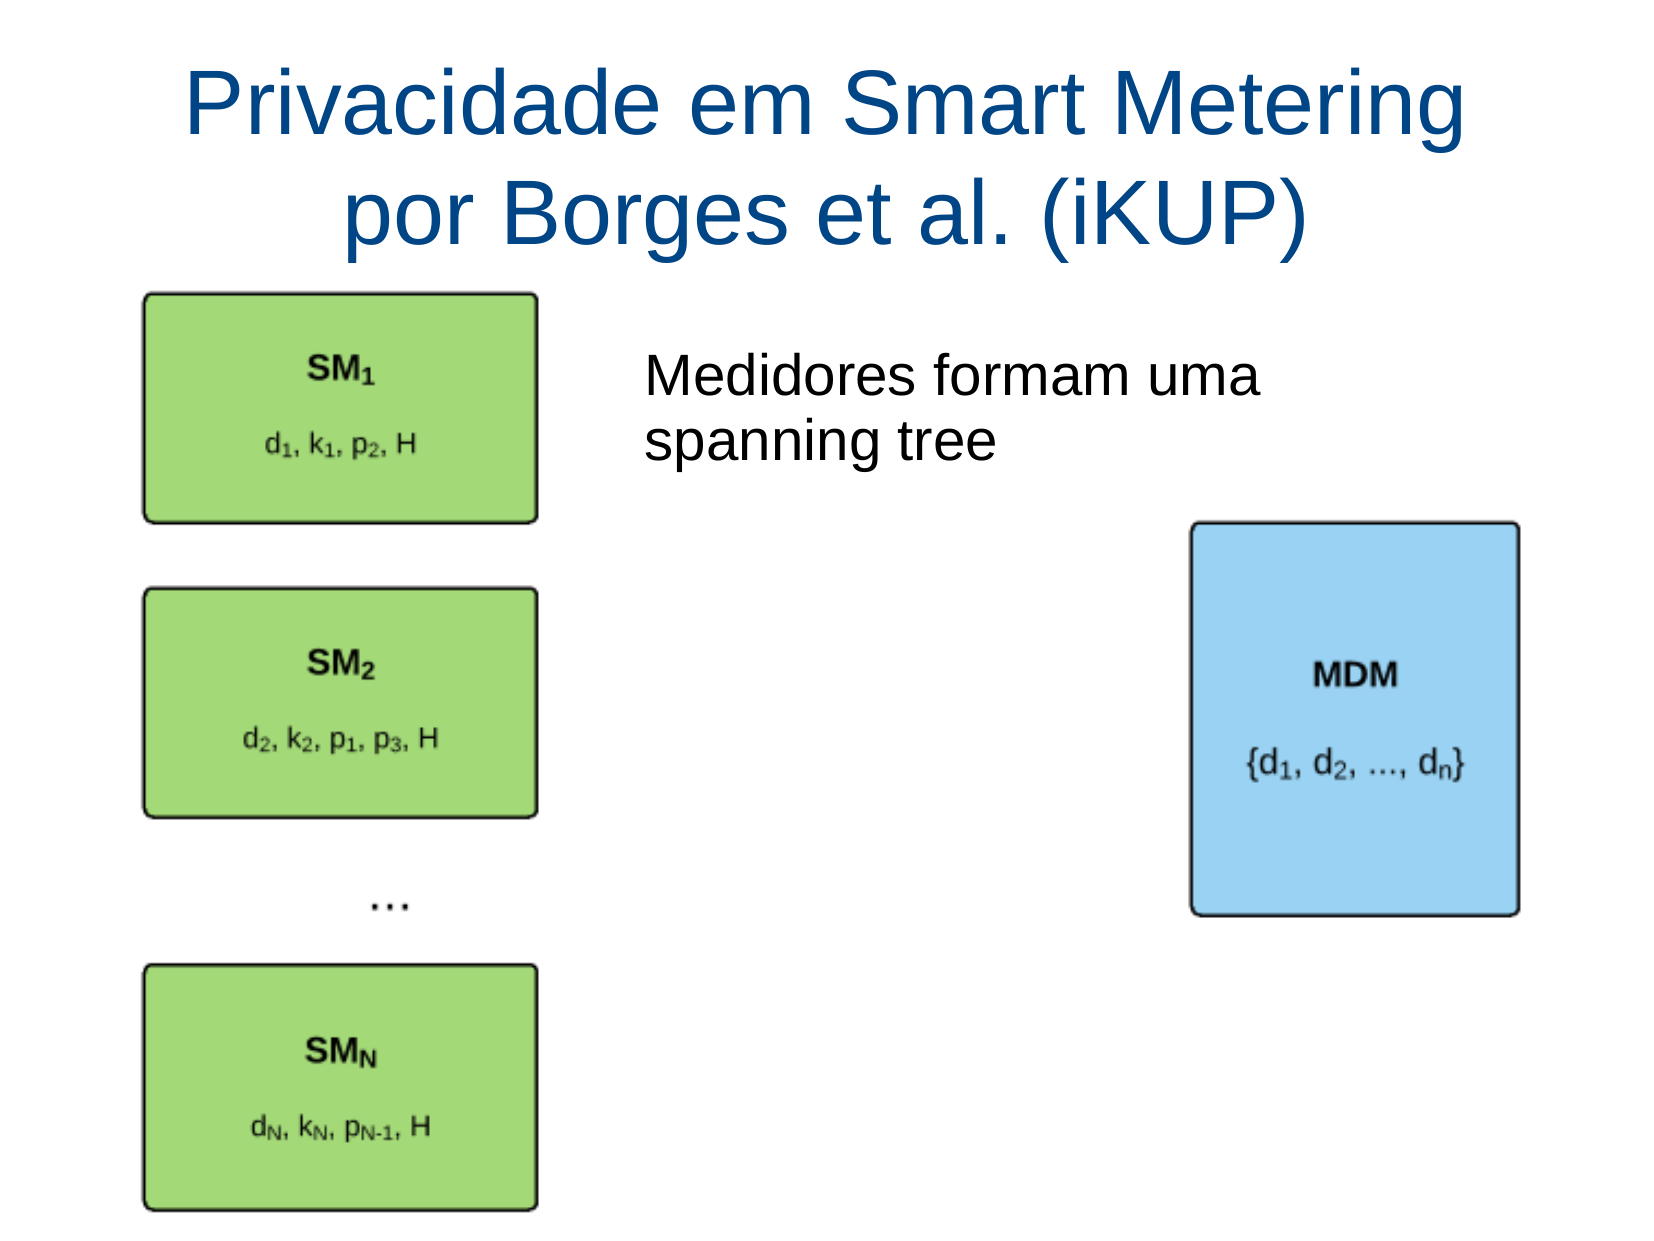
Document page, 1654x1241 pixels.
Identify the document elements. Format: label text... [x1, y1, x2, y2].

picture [120, 283, 1547, 1231]
text_box Medidores formam uma spanning tree [630, 335, 1321, 481]
title Privacidade em Smart Metering por Borges et al. (iKUP) [82, 42, 1571, 263]
